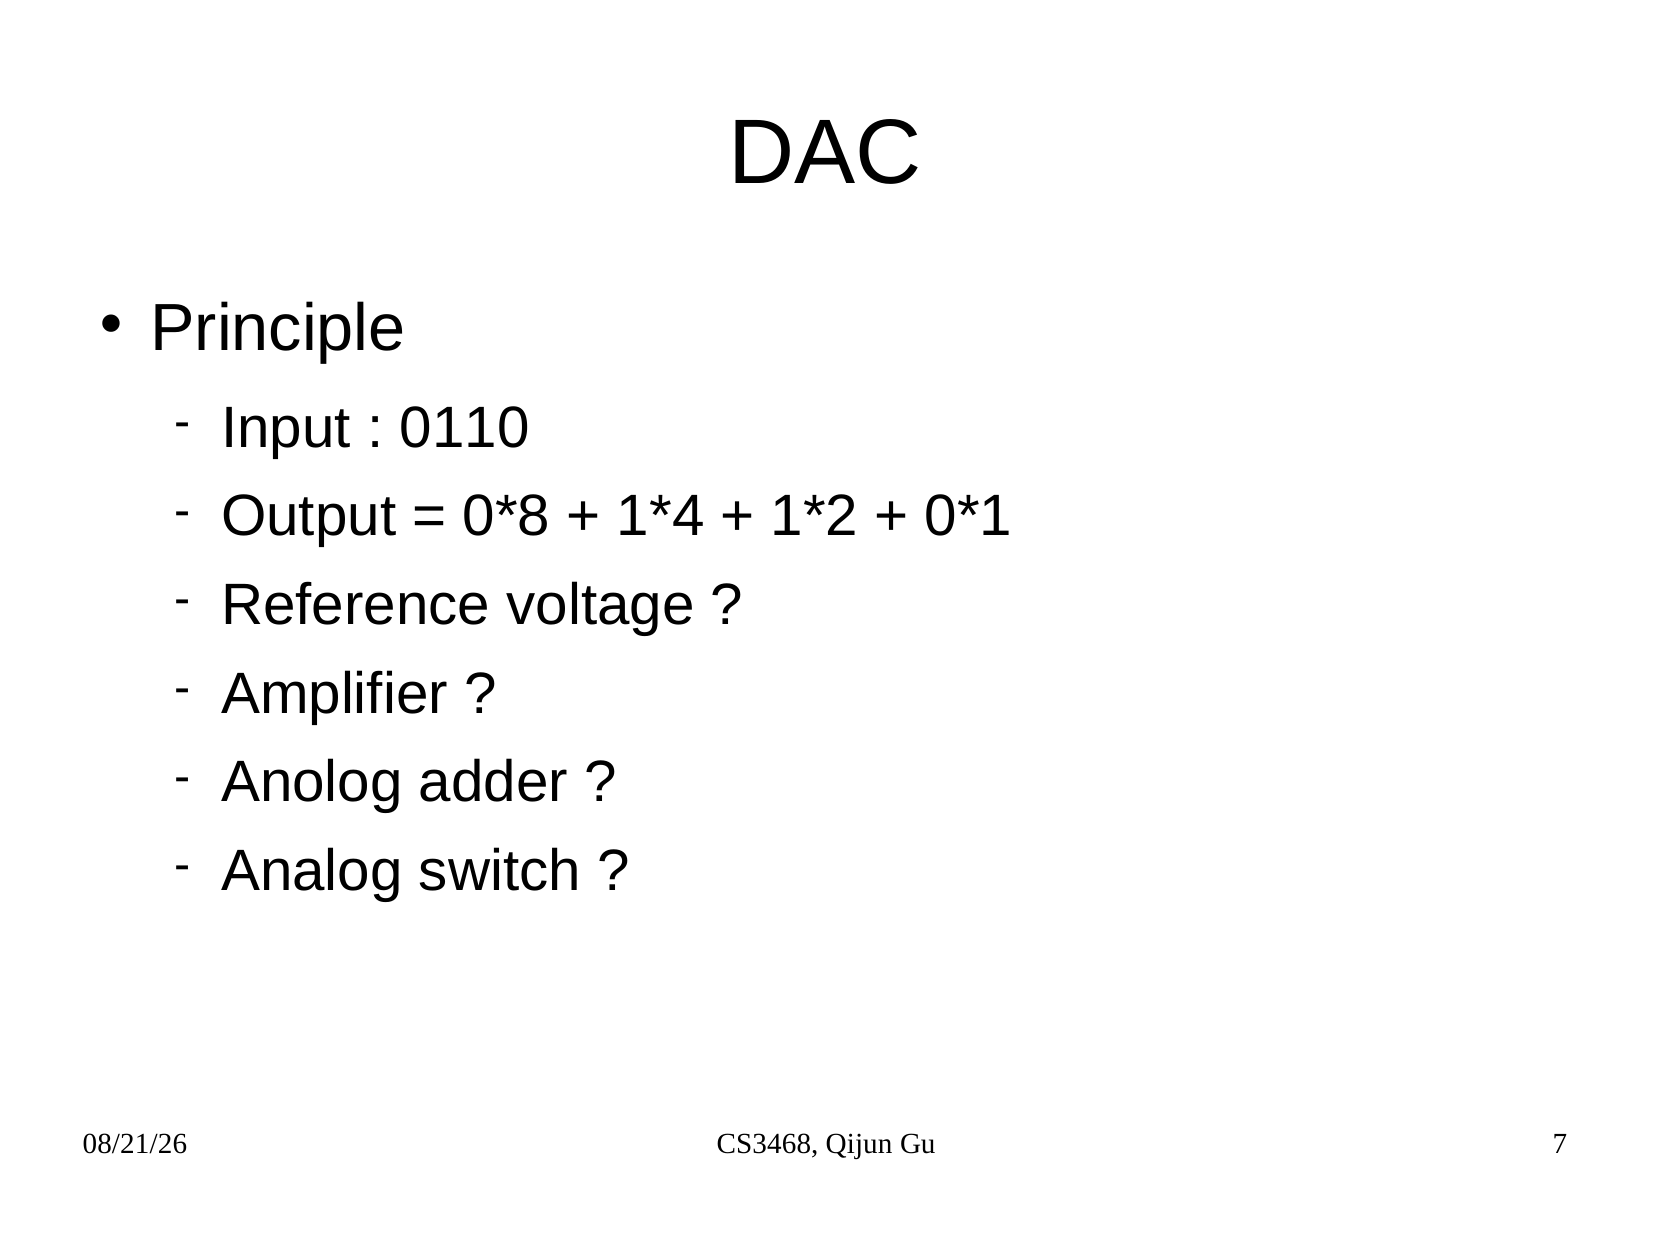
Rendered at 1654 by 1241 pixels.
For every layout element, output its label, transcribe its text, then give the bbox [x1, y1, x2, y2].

list Principle Input : 0110 Output = 0*8 + 1*4 + 1*2 + 0*1 Reference voltage ? Amplifier ? Anolog adder ? Analog switch ? [82, 290, 1568, 1091]
title DAC [82, 56, 1568, 247]
